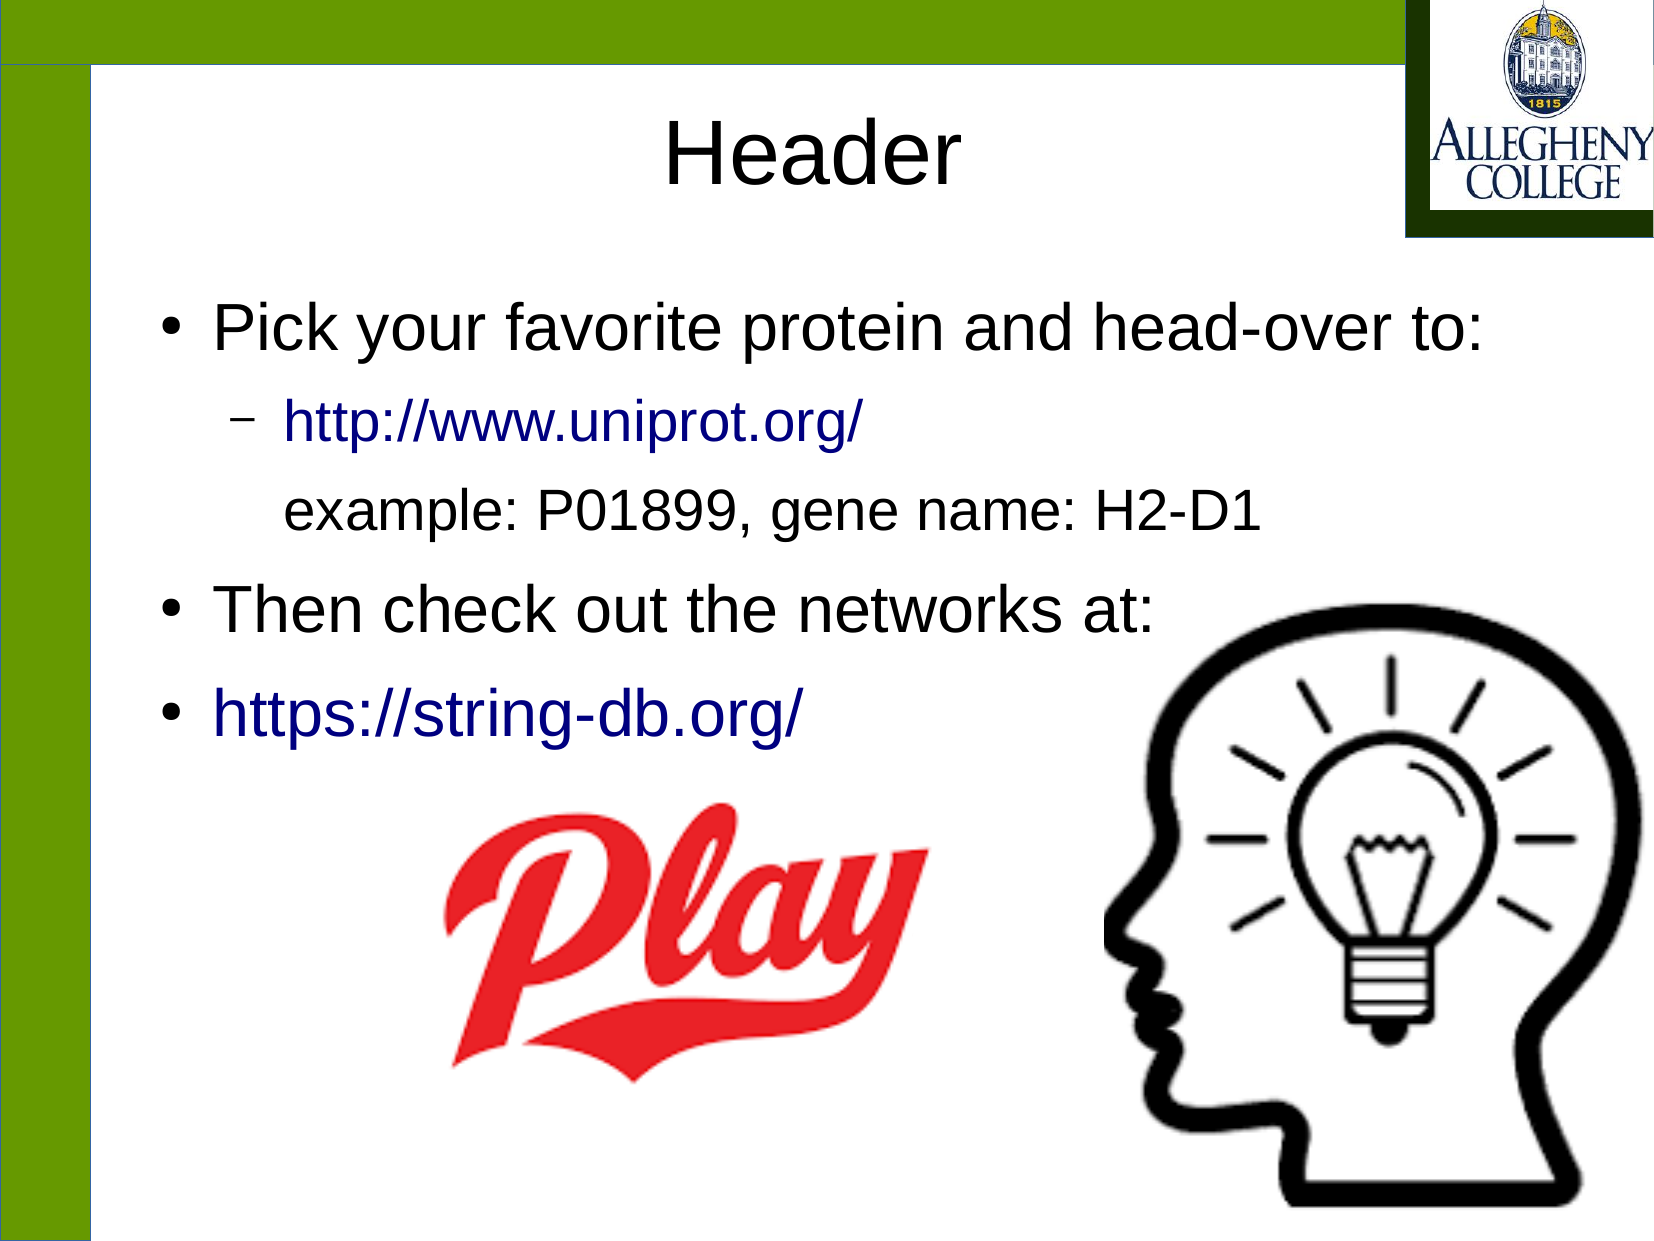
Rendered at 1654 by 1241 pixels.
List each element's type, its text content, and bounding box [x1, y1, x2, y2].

text_box [0, 0, 1654, 1241]
picture [1430, 0, 1654, 210]
list Pick your favorite protein and head-over to: http://www.uniprot.org/ example: P01899, gene name: H2-D1 Then check out the networks at: https://string-db.org/ [141, 290, 1630, 1010]
picture [252, 563, 1654, 1238]
title Header [112, 65, 1515, 257]
